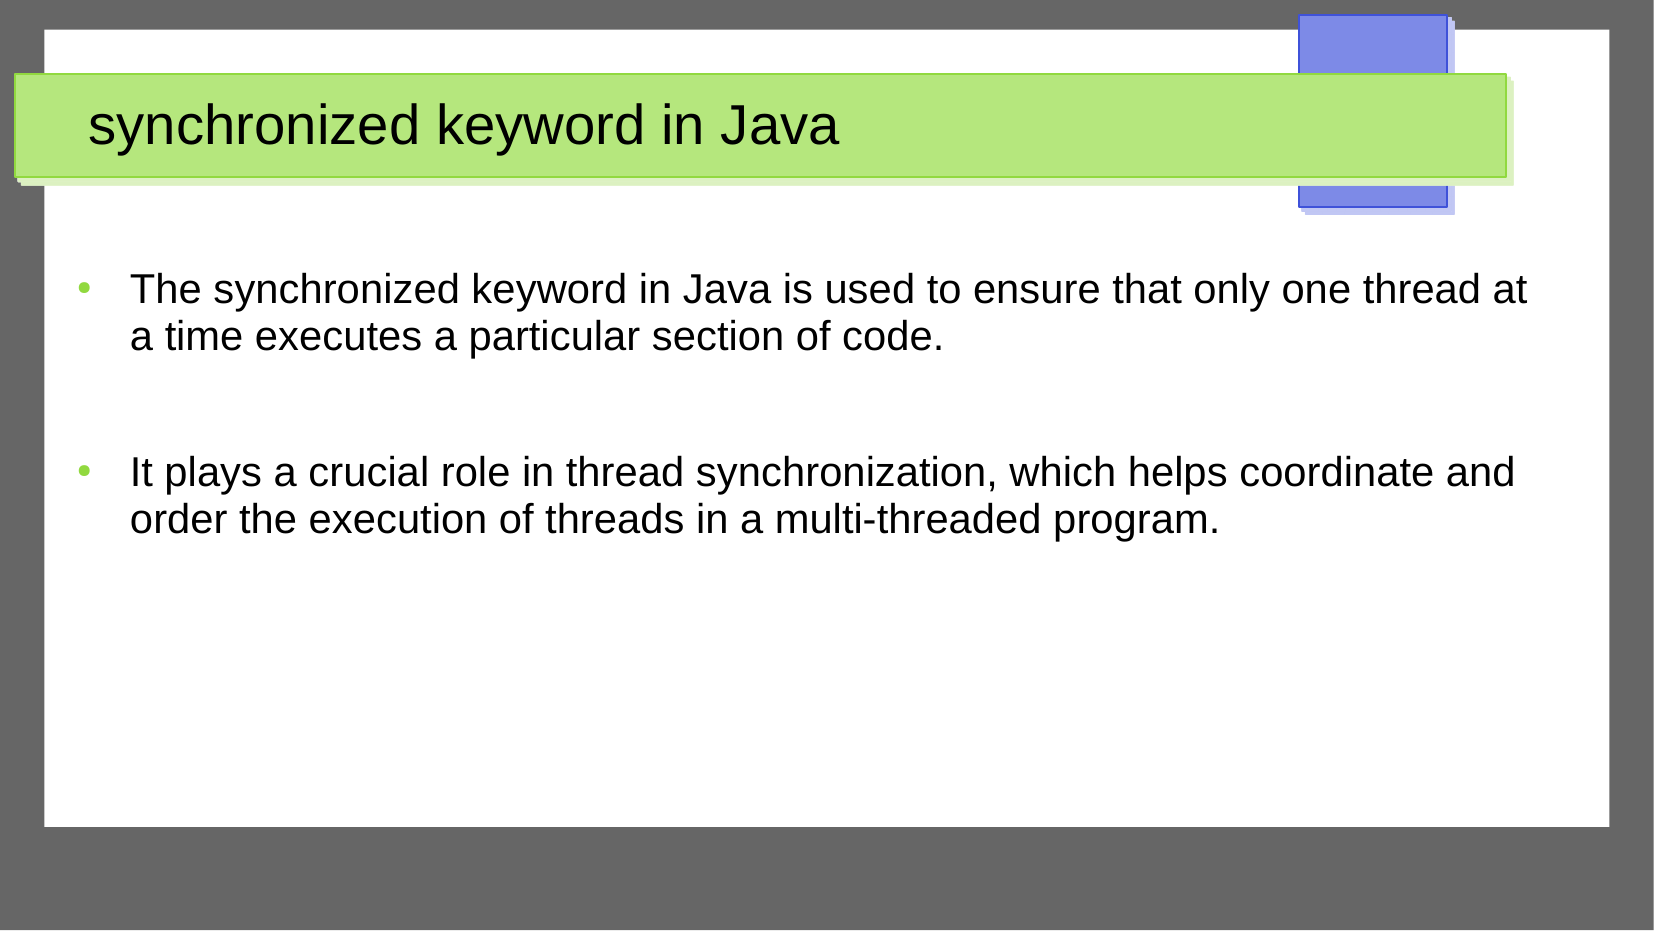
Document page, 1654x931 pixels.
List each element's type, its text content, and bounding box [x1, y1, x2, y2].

list The synchronized keyword in Java is used to ensure that only one thread at a time executes a particular section of code. It plays a crucial role in thread synchronization, which helps coordinate and order the execution of threads in a multi-threaded program. [59, 265, 1536, 857]
title synchronized keyword in Java [88, 73, 1506, 178]
